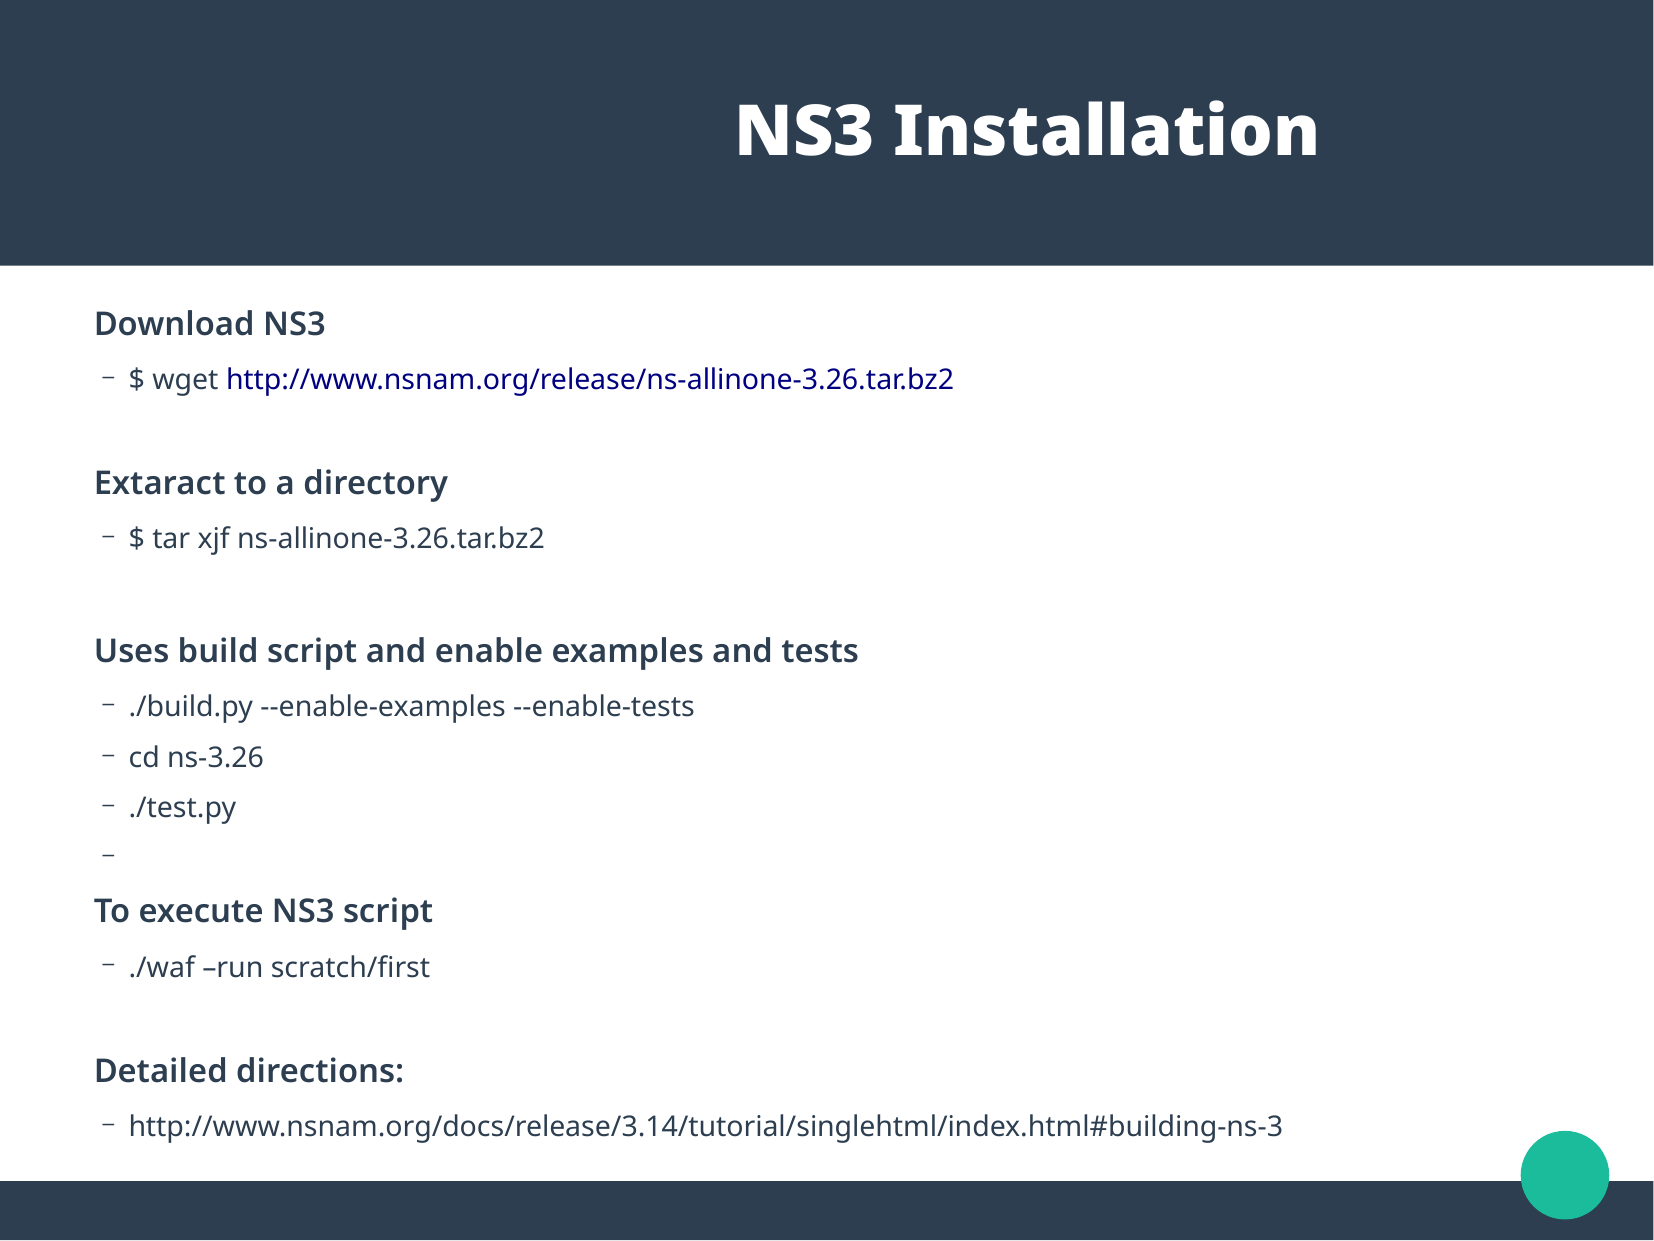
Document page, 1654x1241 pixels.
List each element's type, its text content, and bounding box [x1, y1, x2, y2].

title NS3 Installation [59, 49, 1595, 207]
list Download NS3 $ wget http://www.nsnam.org/release/ns-allinone-3.26.tar.bz2 Extaract to a directory $ tar xjf ns-allinone-3.26.tar.bz2 Uses build script and enable examples and tests ./build.py --enable-examples --enable-tests cd ns-3.26 ./test.py To execute NS3 script ./waf –run scratch/first Detailed directions: http://www.nsnam.org/docs/release/3.14/tutorial/singlehtml/index.html#building-ns-3 [59, 300, 1595, 1151]
